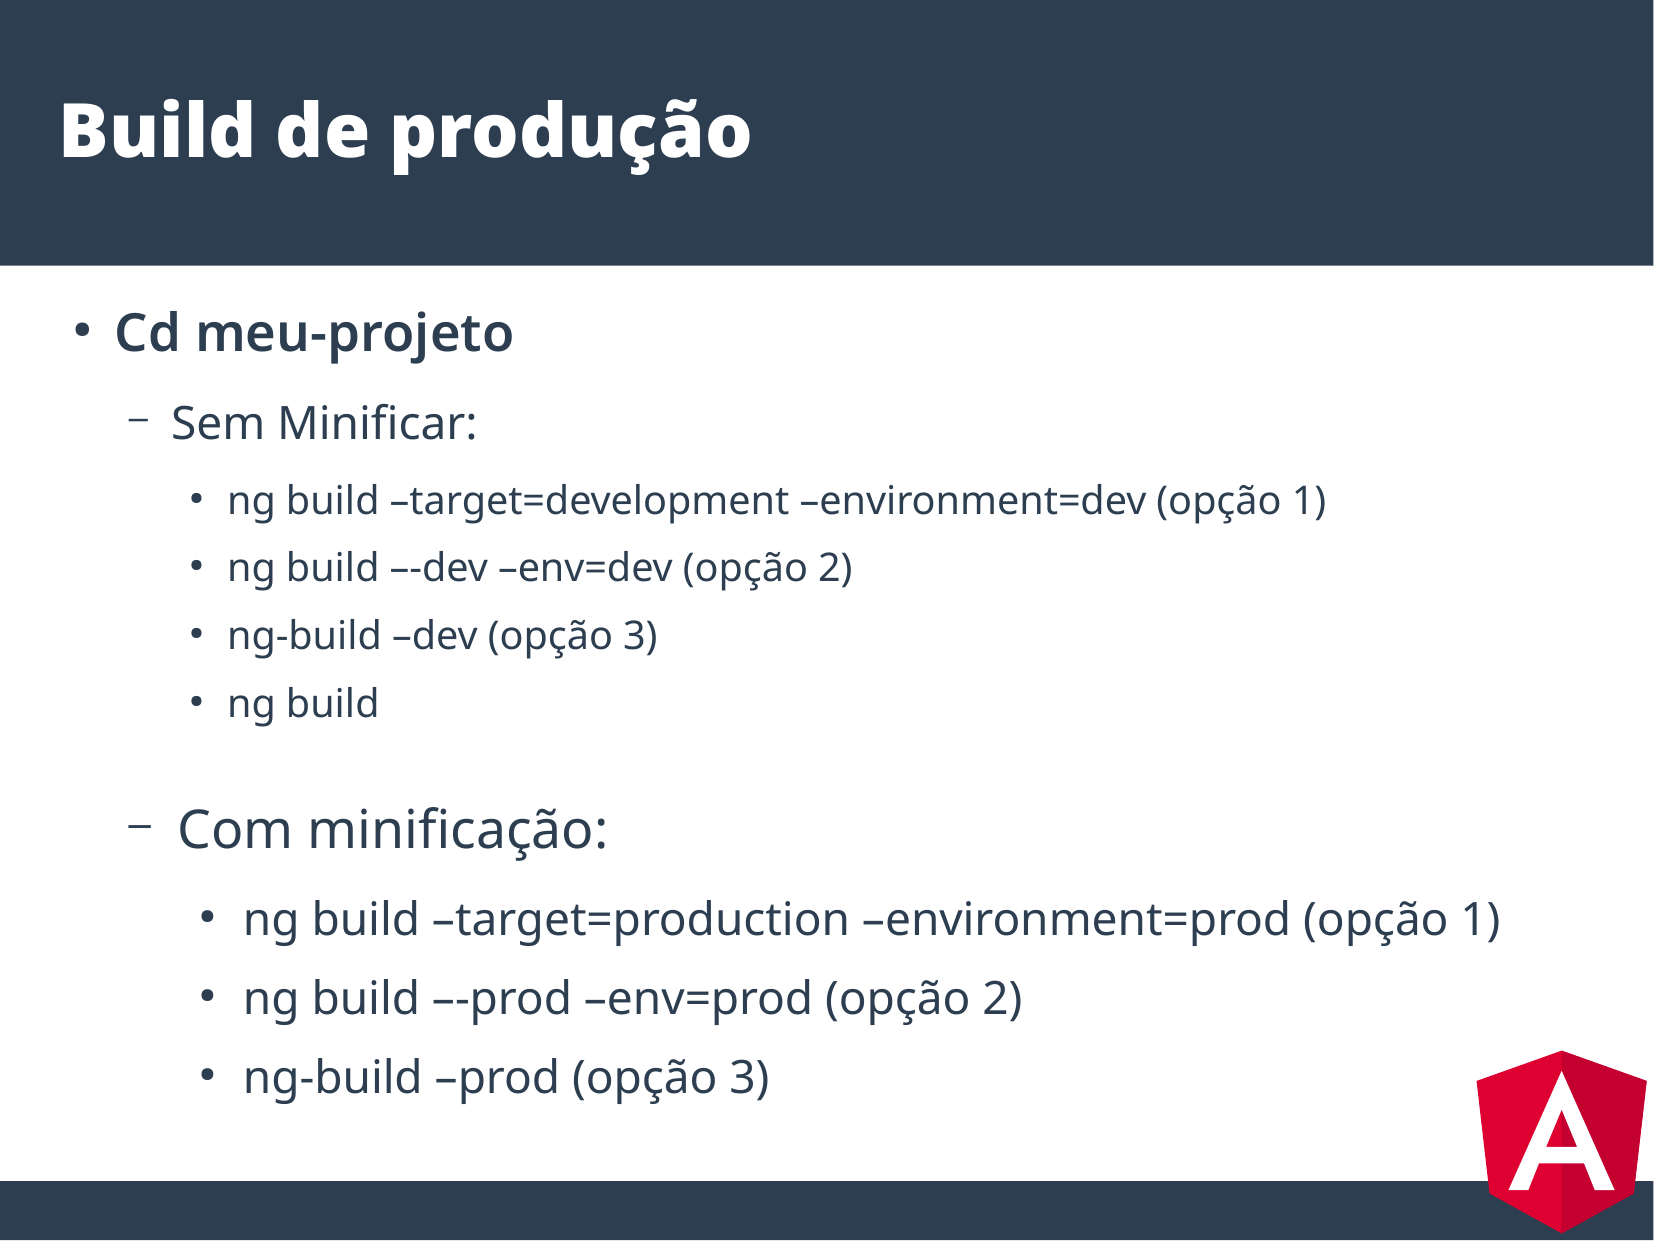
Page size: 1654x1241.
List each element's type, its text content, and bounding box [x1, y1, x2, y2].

title Build de produção [59, 49, 1595, 207]
list Cd meu-projeto Sem Minificar: ng build –target=development –environment=dev (opção 1) ng build –-dev –env=dev (opção 2) ng-build –dev (opção 3) ng build [59, 295, 1595, 733]
list Com minificação: ng build –target=production –environment=prod (opção 1) ng build –-prod –env=prod (opção 2) ng-build –prod (opção 3) [47, 791, 1583, 1111]
picture [1446, 1022, 1654, 1241]
